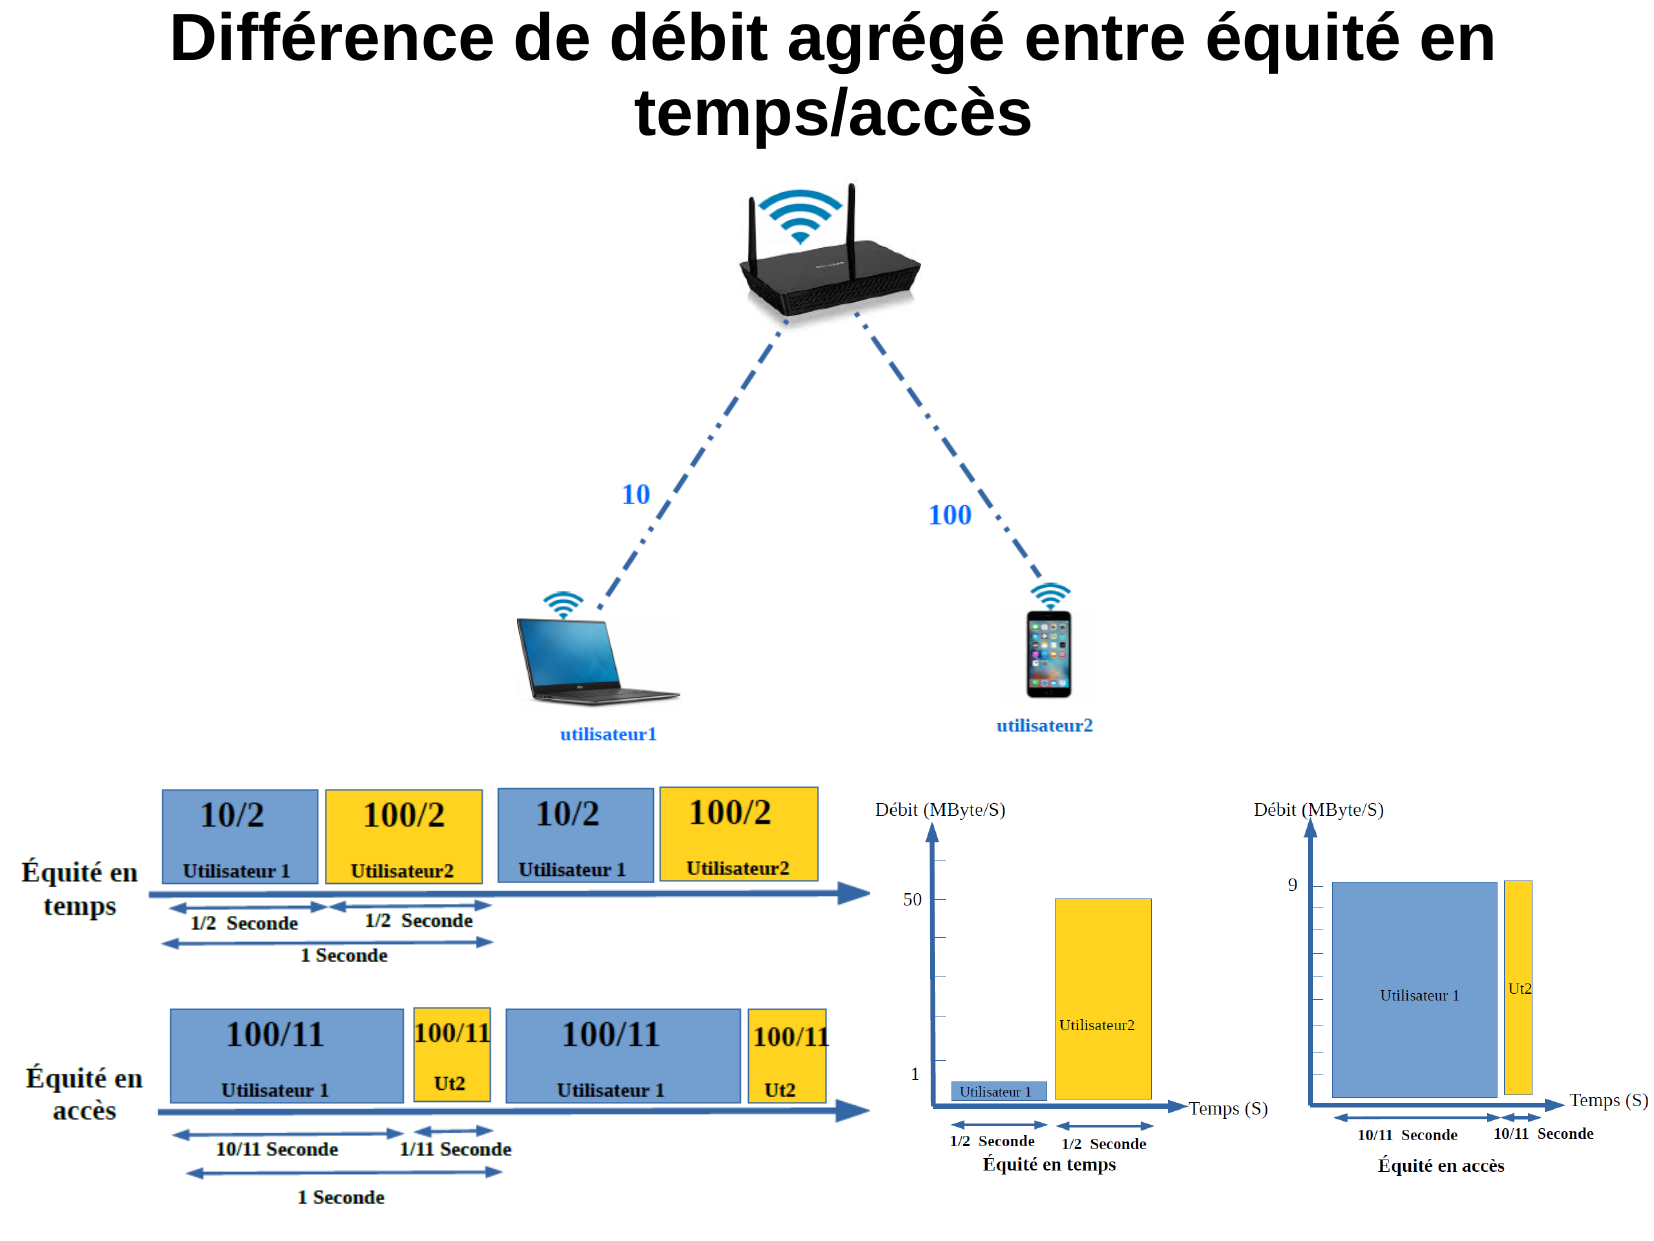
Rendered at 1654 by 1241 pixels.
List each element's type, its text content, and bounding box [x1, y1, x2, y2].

picture [15, 760, 1654, 1208]
title Différence de débit agrégé entre équité en temps/accès [15, 0, 1654, 150]
picture [517, 179, 1096, 751]
